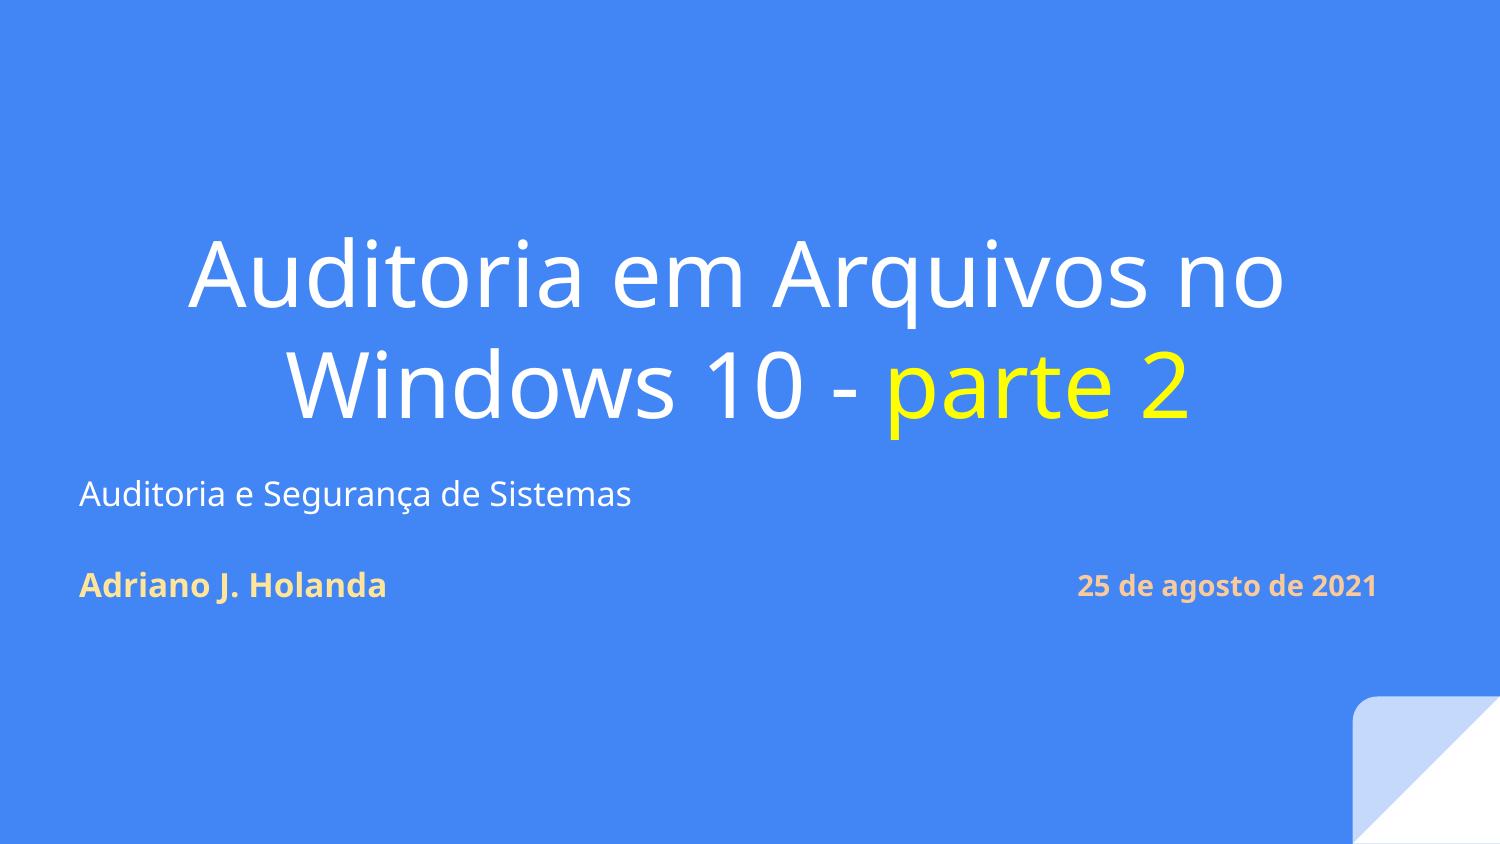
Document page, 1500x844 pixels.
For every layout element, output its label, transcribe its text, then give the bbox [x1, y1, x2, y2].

subtitle Auditoria e Segurança de Sistemas [64, 457, 1413, 529]
title Auditoria em Arquivos no Windows 10 - parte 2 [64, 199, 1413, 452]
text_box 25 de agosto de 2021 [1062, 551, 1413, 618]
text_box Adriano J. Holanda [64, 549, 529, 620]
